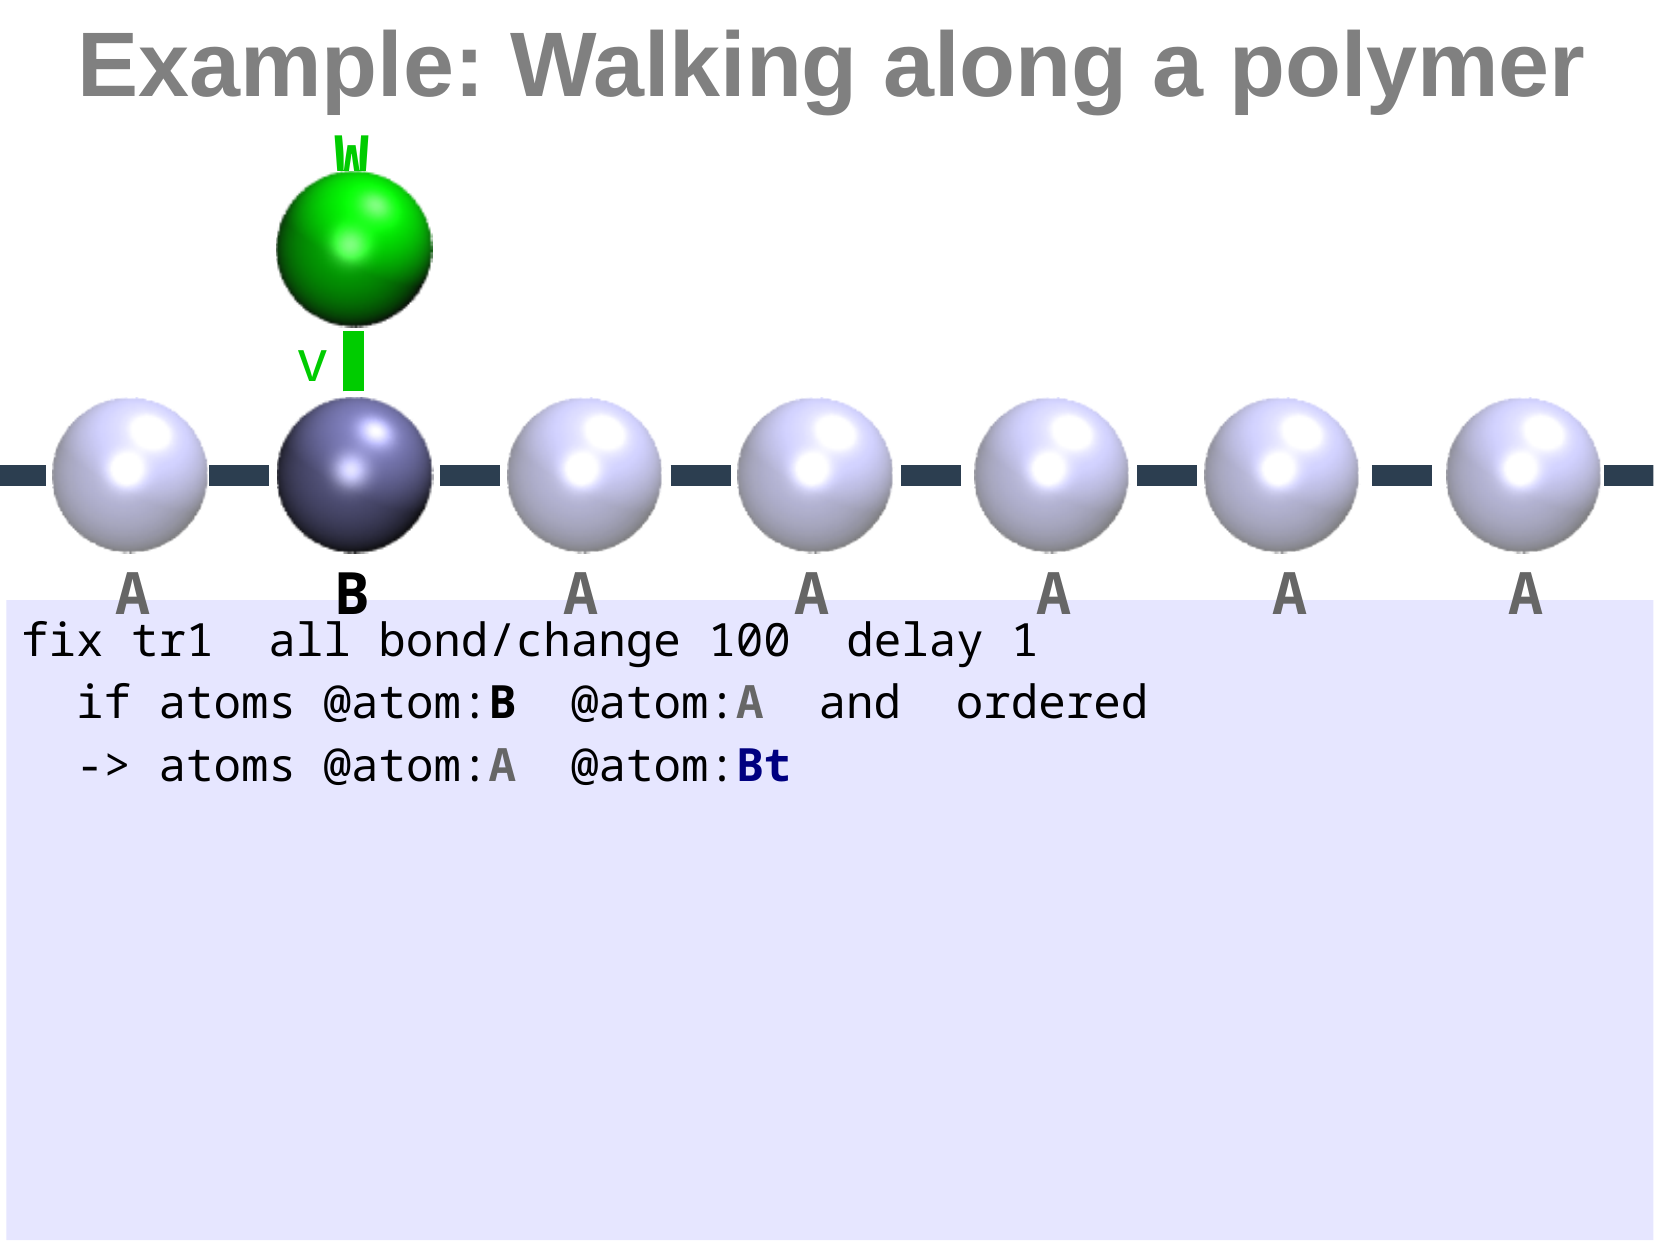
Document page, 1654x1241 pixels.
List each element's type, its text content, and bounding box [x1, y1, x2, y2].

title Example: Walking along a polymer [0, 0, 1654, 168]
text_box B [278, 545, 426, 619]
picture [276, 171, 433, 328]
text_box fix tr1 all bond/change 100 delay 1 if atoms @atom:B @atom:A and ordered -> atoms @atom:A @atom:Bt [6, 600, 1654, 1241]
picture [277, 397, 434, 554]
text_box A [1216, 545, 1364, 619]
picture [507, 397, 664, 554]
text_box W [278, 108, 426, 171]
text_box v [239, 321, 386, 402]
text_box A [59, 545, 207, 619]
picture [1446, 397, 1603, 554]
picture [737, 397, 895, 554]
picture [1204, 397, 1361, 554]
picture [974, 397, 1131, 554]
text_box A [1452, 545, 1600, 619]
text_box A [508, 545, 655, 619]
text_box A [980, 545, 1128, 619]
text_box A [738, 545, 886, 619]
picture [52, 397, 210, 554]
